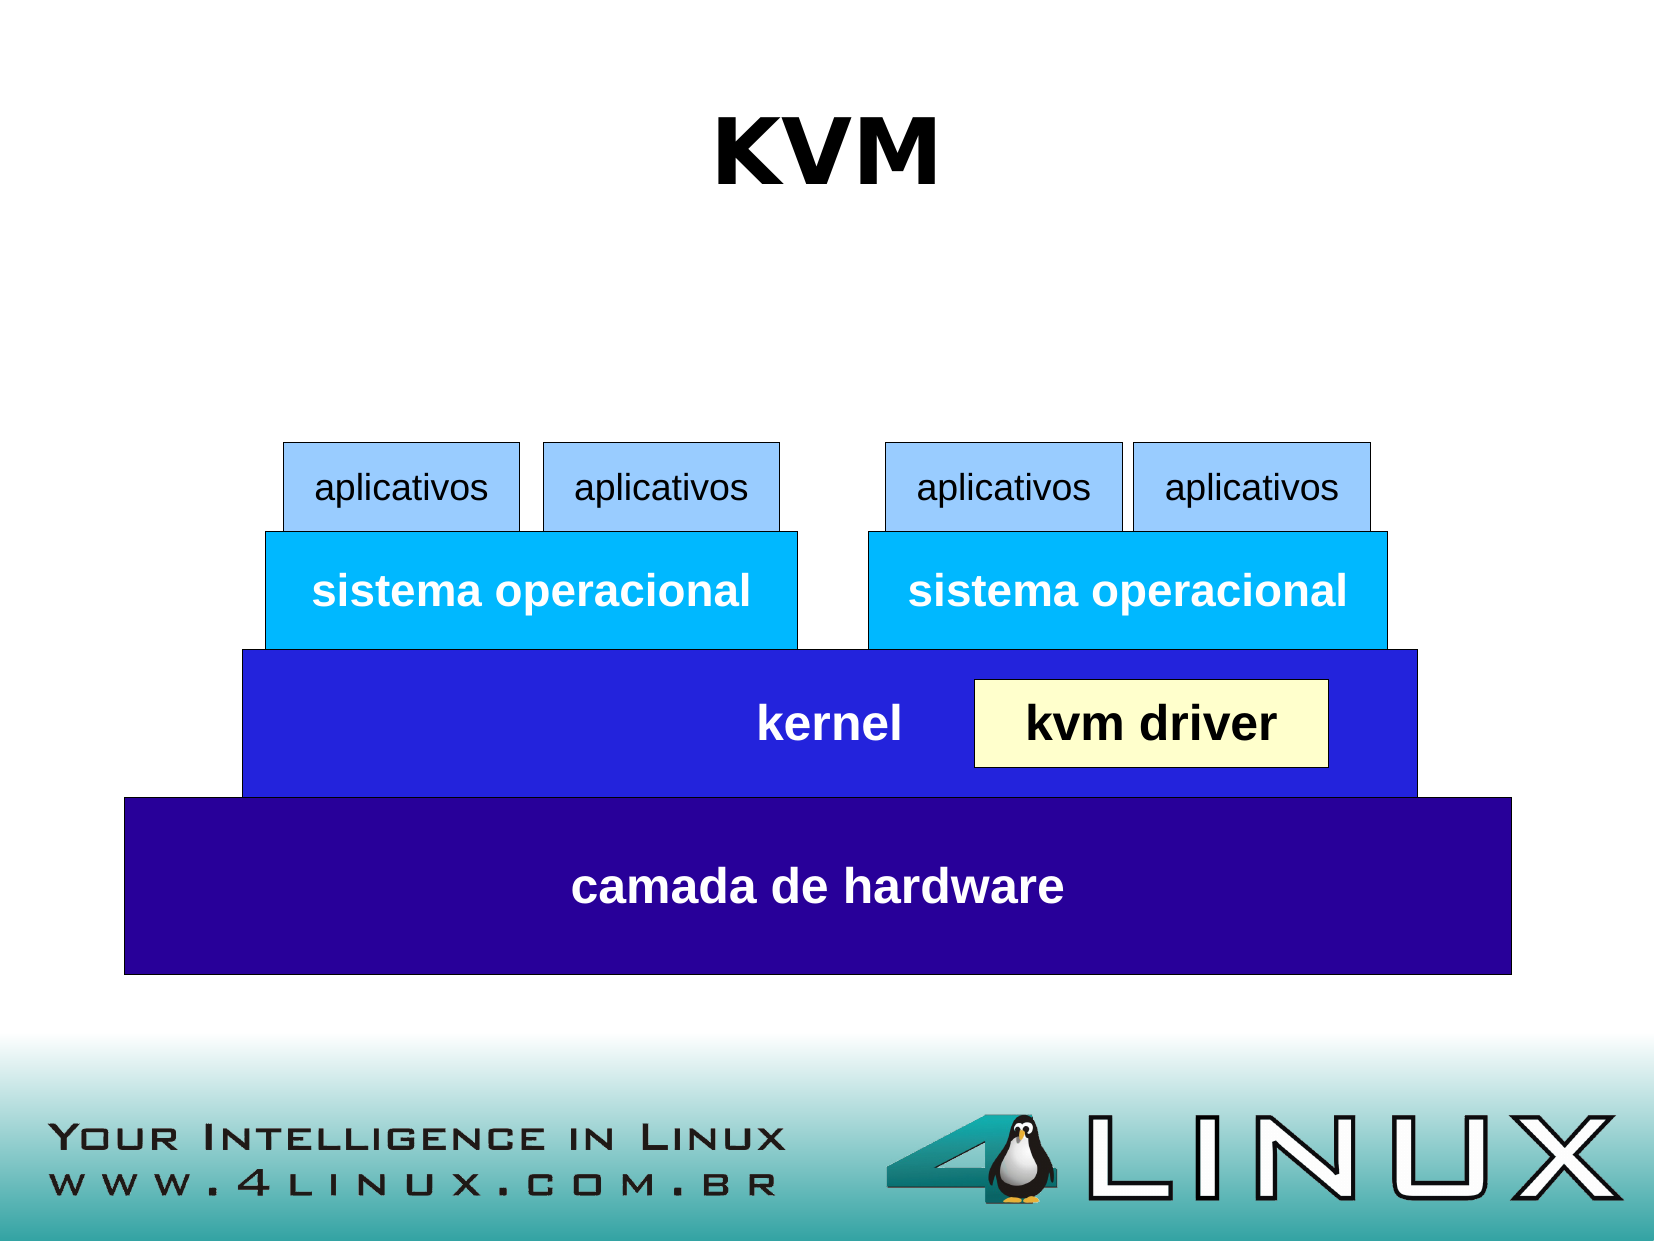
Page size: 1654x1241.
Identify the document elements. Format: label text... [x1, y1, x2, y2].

text_box sistema operacional [265, 531, 798, 650]
picture [885, 1104, 1625, 1211]
title KVM [82, 56, 1571, 250]
text_box kernel [242, 649, 1418, 798]
text_box camada de hardware [124, 797, 1512, 975]
picture [47, 1121, 786, 1196]
text_box aplicativos [1133, 442, 1371, 532]
text_box kvm driver [974, 679, 1329, 768]
text_box sistema operacional [868, 531, 1388, 650]
text_box aplicativos [283, 442, 520, 532]
text_box aplicativos [543, 442, 780, 532]
text_box aplicativos [885, 442, 1123, 532]
